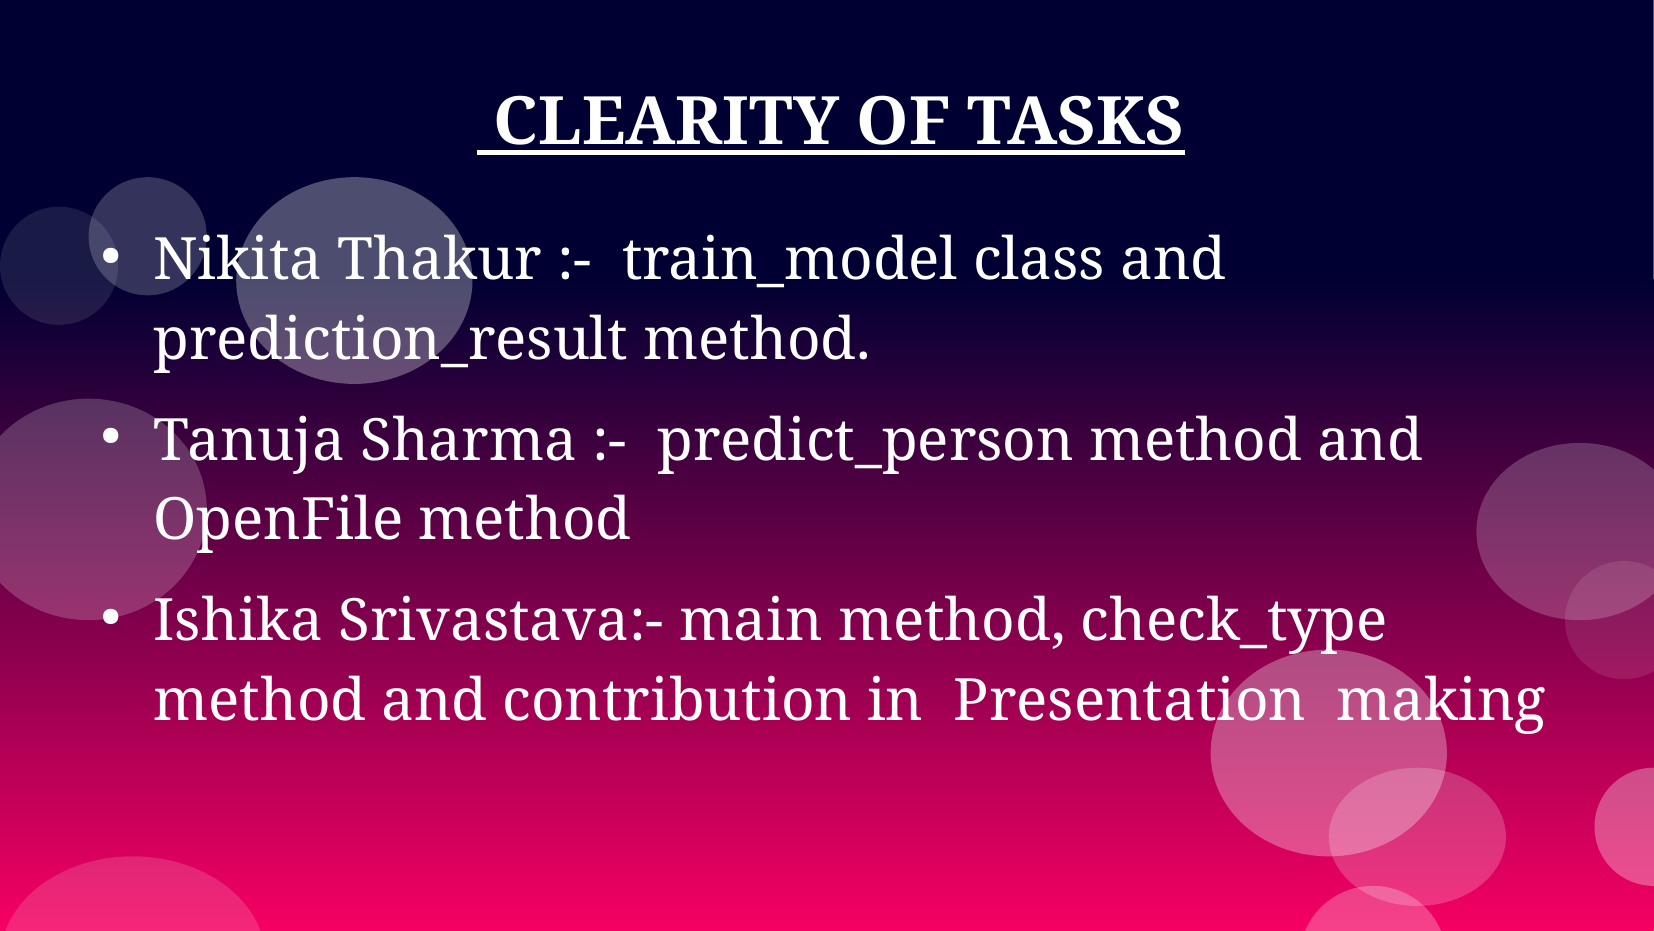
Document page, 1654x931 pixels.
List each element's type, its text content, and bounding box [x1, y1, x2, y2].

list Nikita Thakur :- train_model class and prediction_result method. Tanuja Sharma :- predict_person method and OpenFile method Ishika Srivastava:- main method, check_type method and contribution in Presentation making [82, 217, 1571, 832]
title CLEARITY OF TASKS [98, 37, 1576, 200]
